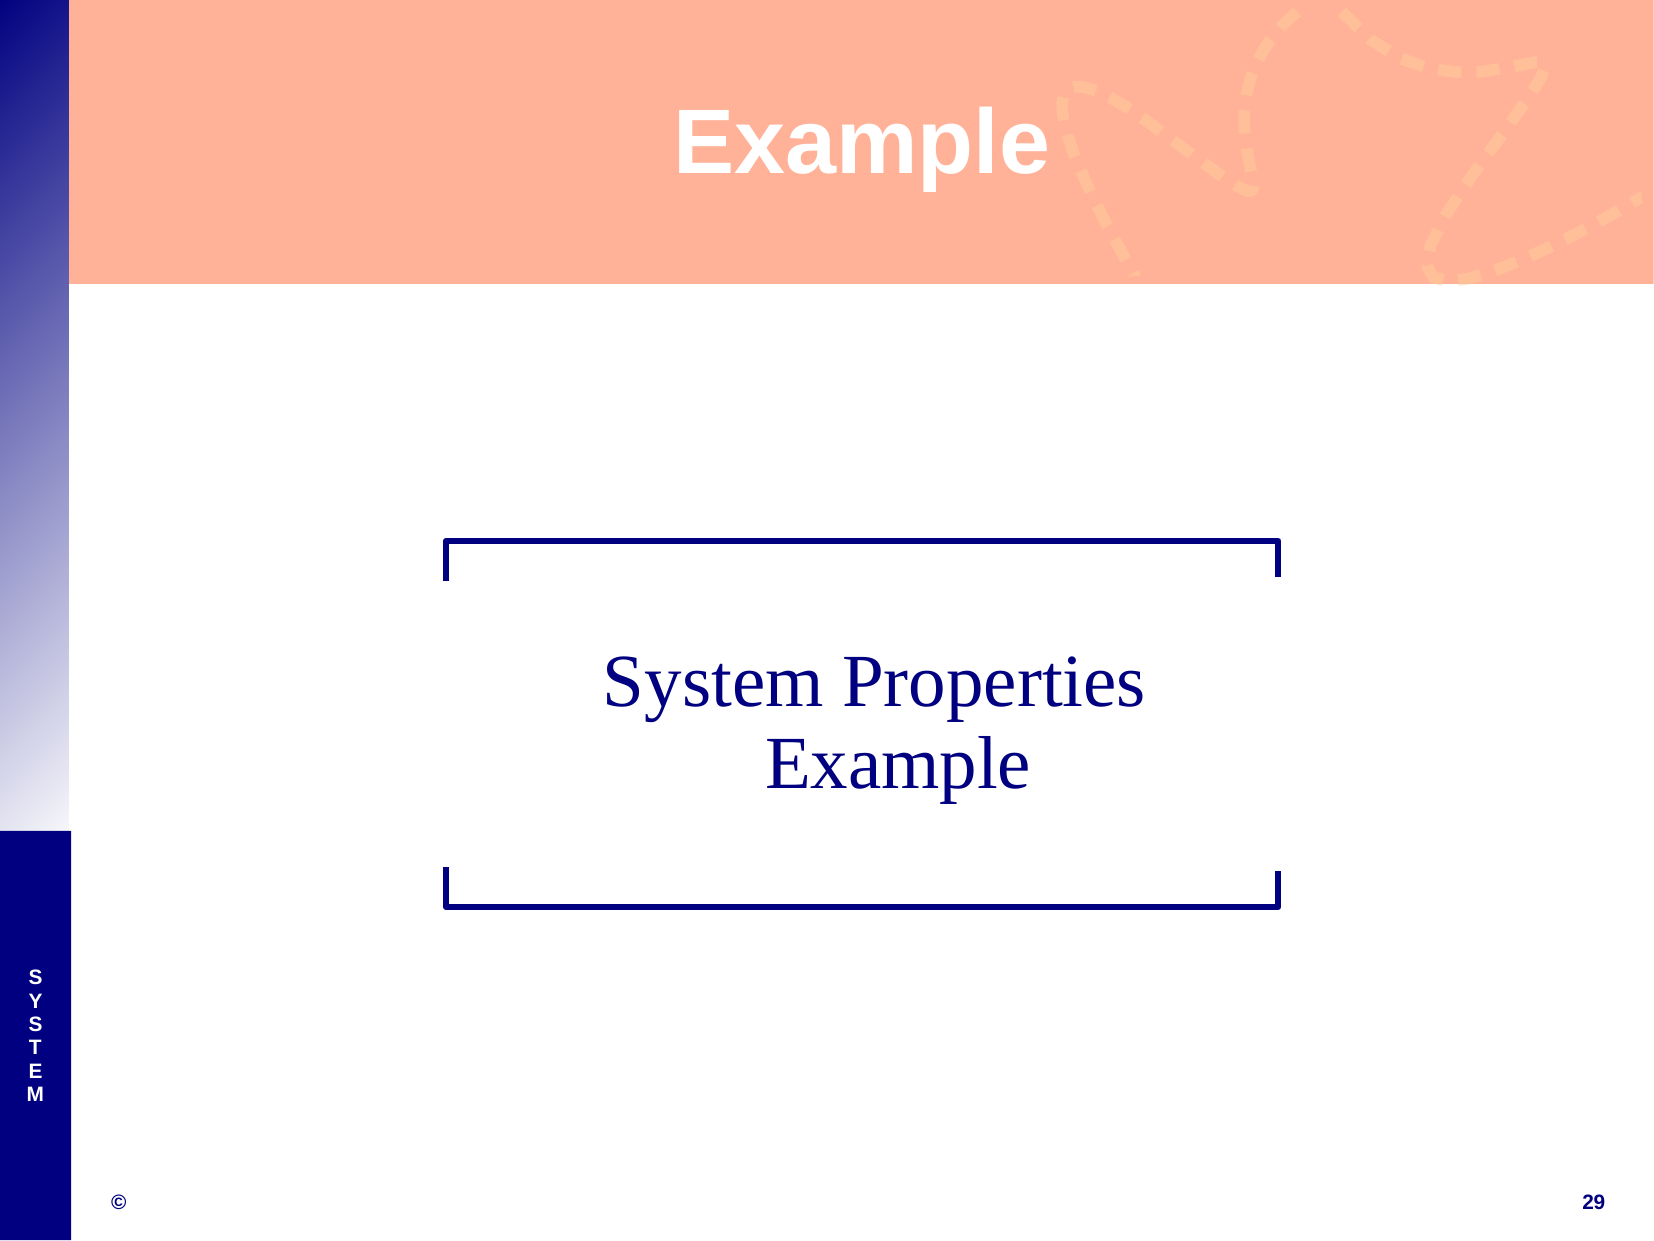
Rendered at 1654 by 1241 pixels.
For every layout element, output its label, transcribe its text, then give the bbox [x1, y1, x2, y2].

text_box S Y S T E M [0, 831, 71, 1241]
title Example [70, 37, 1654, 246]
text_box System Properties Example [461, 513, 1263, 931]
